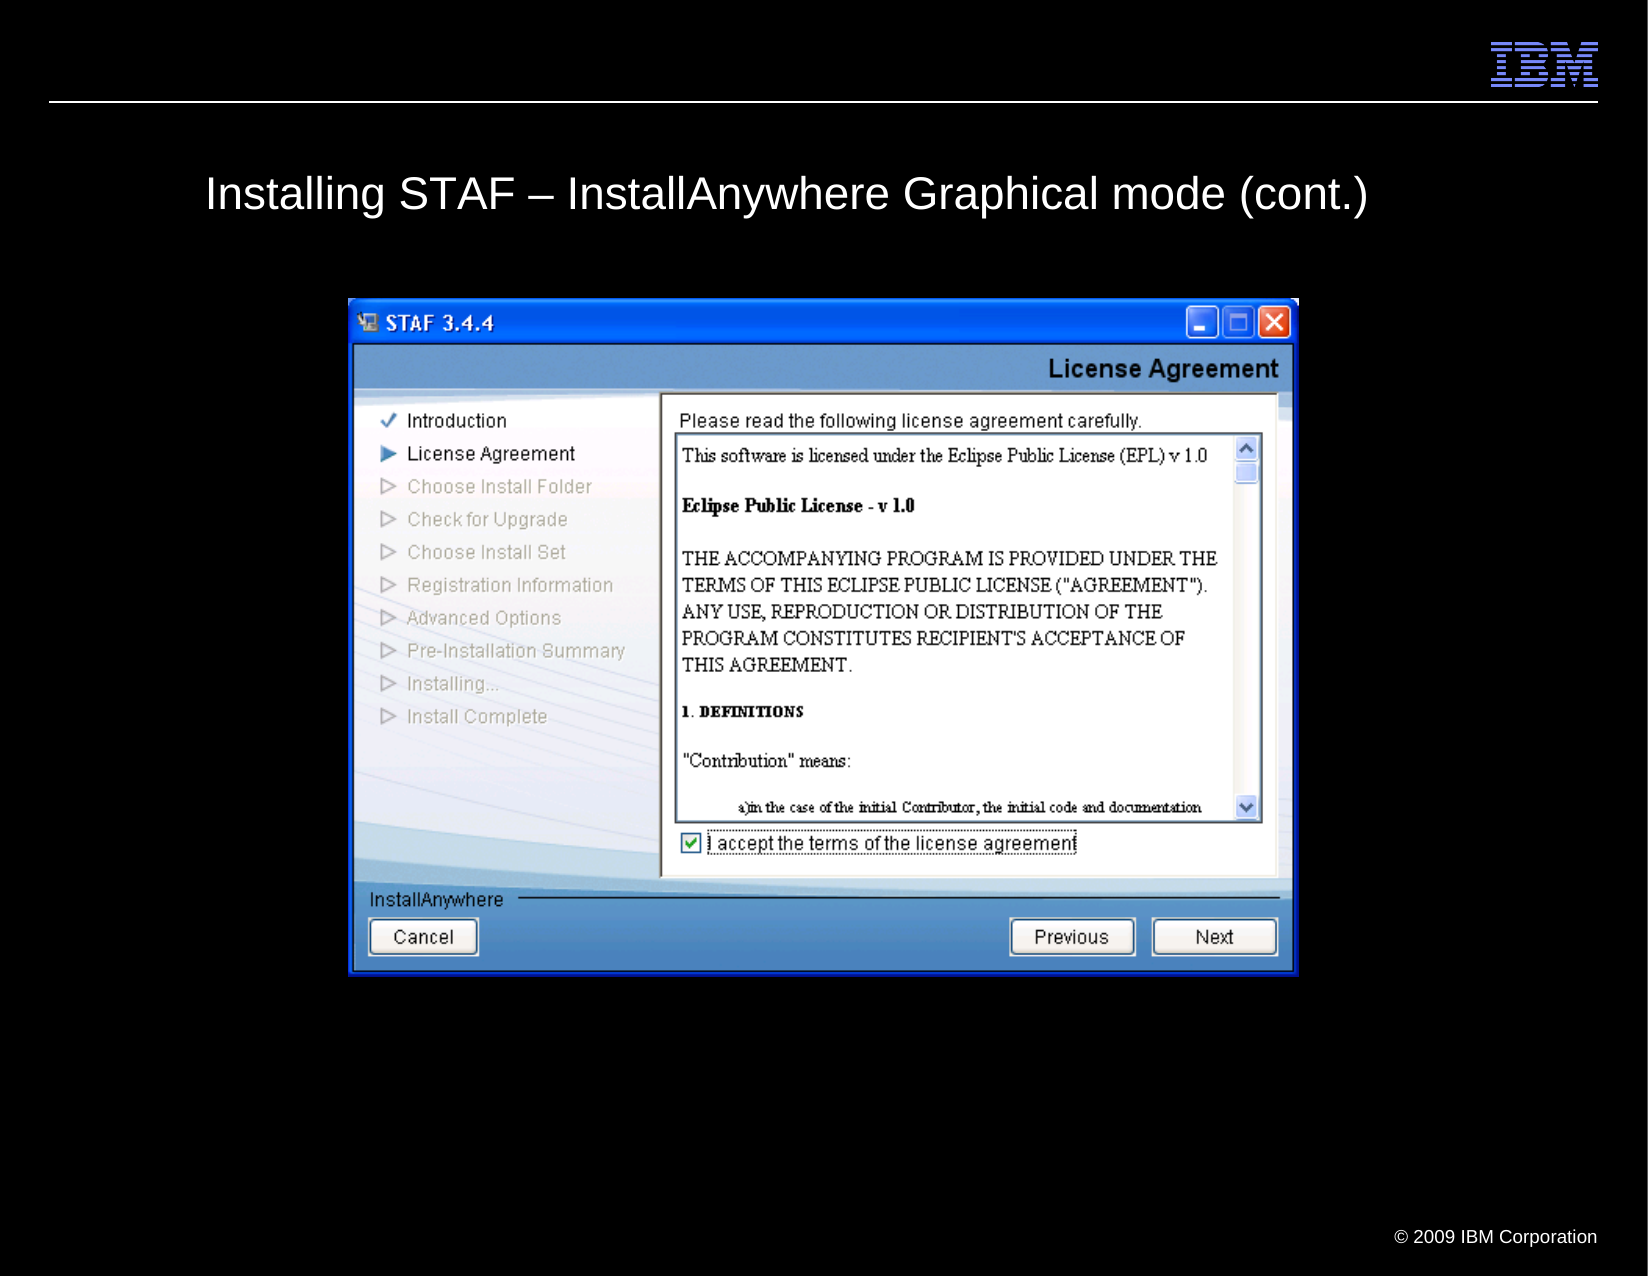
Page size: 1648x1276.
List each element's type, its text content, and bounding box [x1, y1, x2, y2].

title Installing STAF – InstallAnywhere Graphical mode (cont.) [188, 161, 1648, 255]
picture [1491, 42, 1598, 87]
picture [348, 298, 1299, 977]
